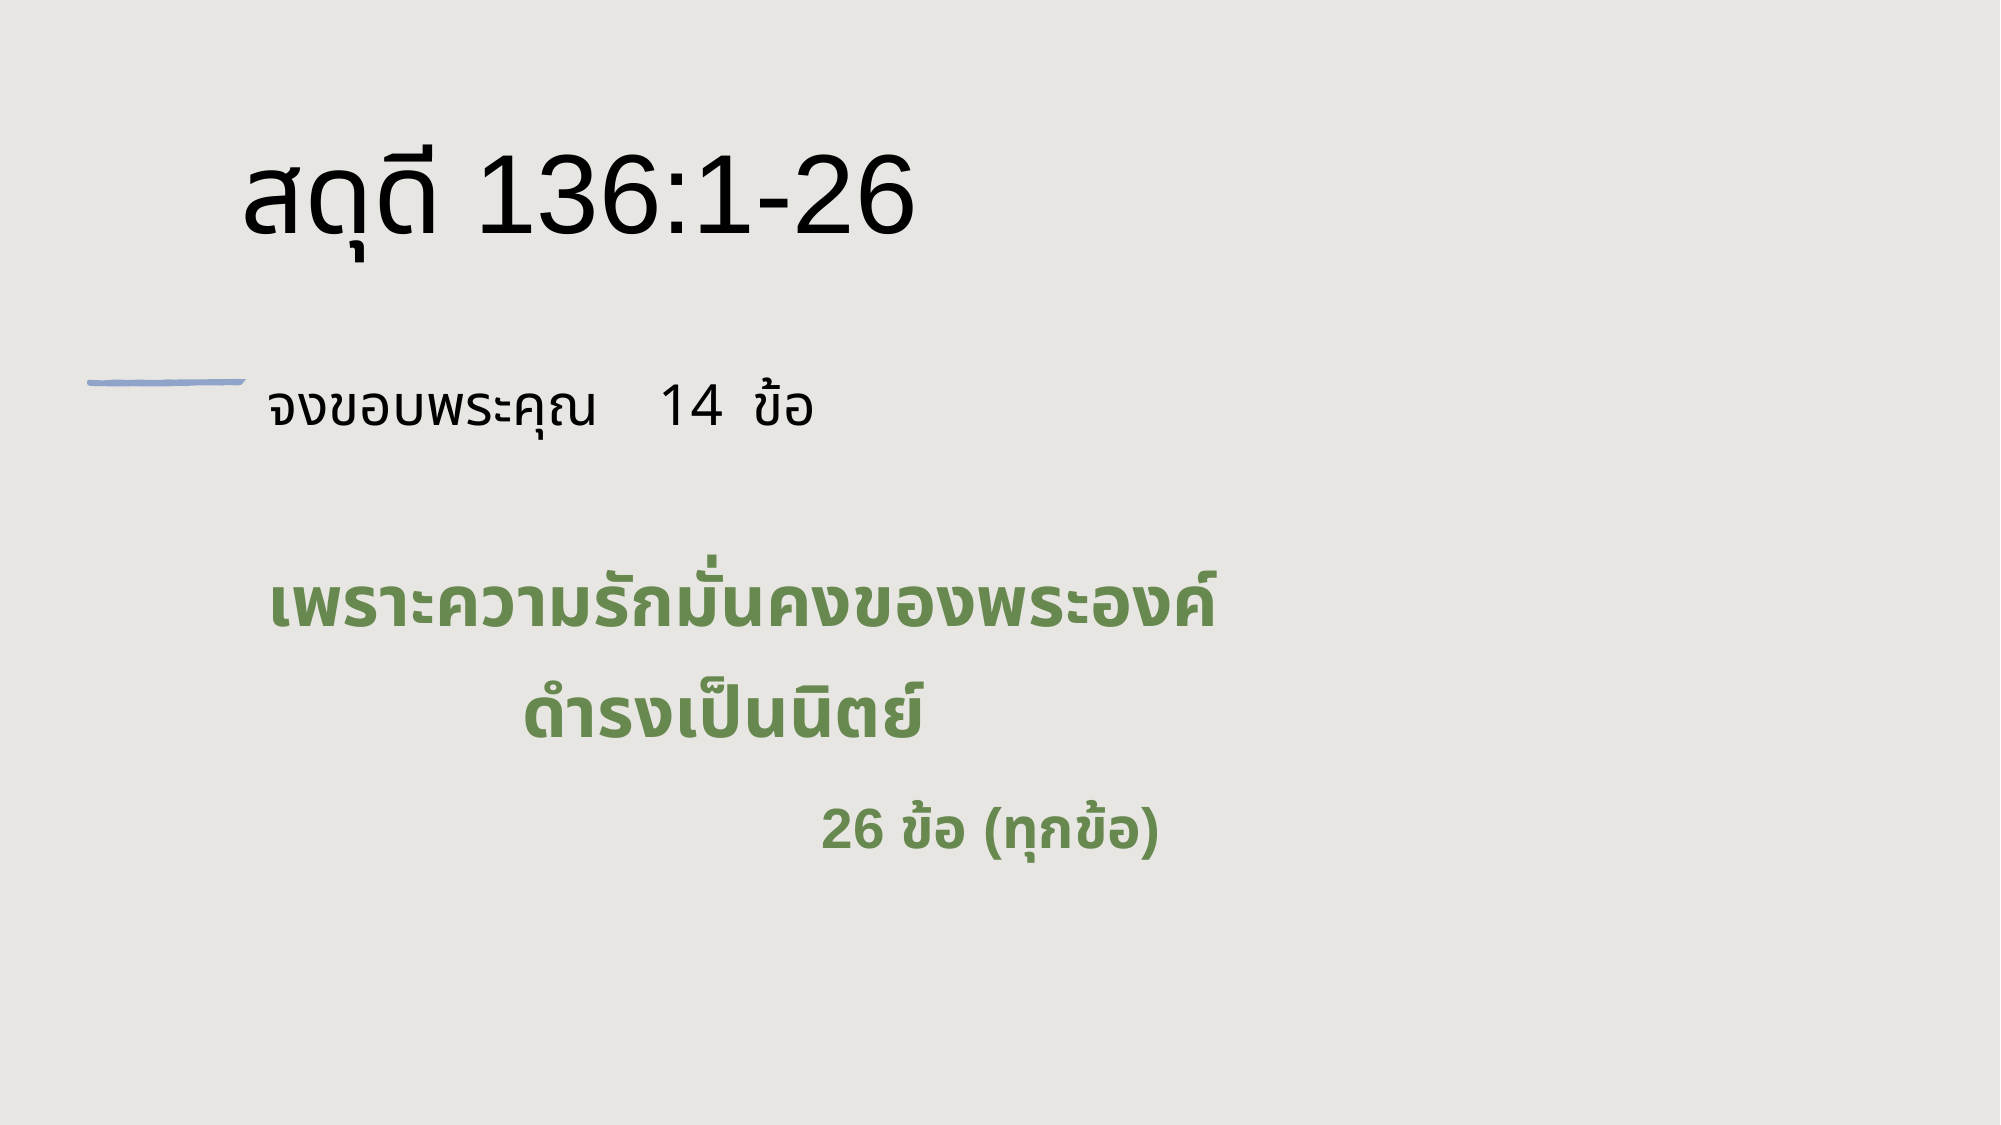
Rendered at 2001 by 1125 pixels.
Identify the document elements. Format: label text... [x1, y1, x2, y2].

list จงขอบพระคุณ 14 ข้อ เพราะความรักมั่นคงของพระองค์ ดำรงเป็นนิตย์ 26 ข้อ (ทุกข้อ) [252, 354, 1740, 937]
title สดุดี 136:1-26 [225, 46, 1740, 264]
